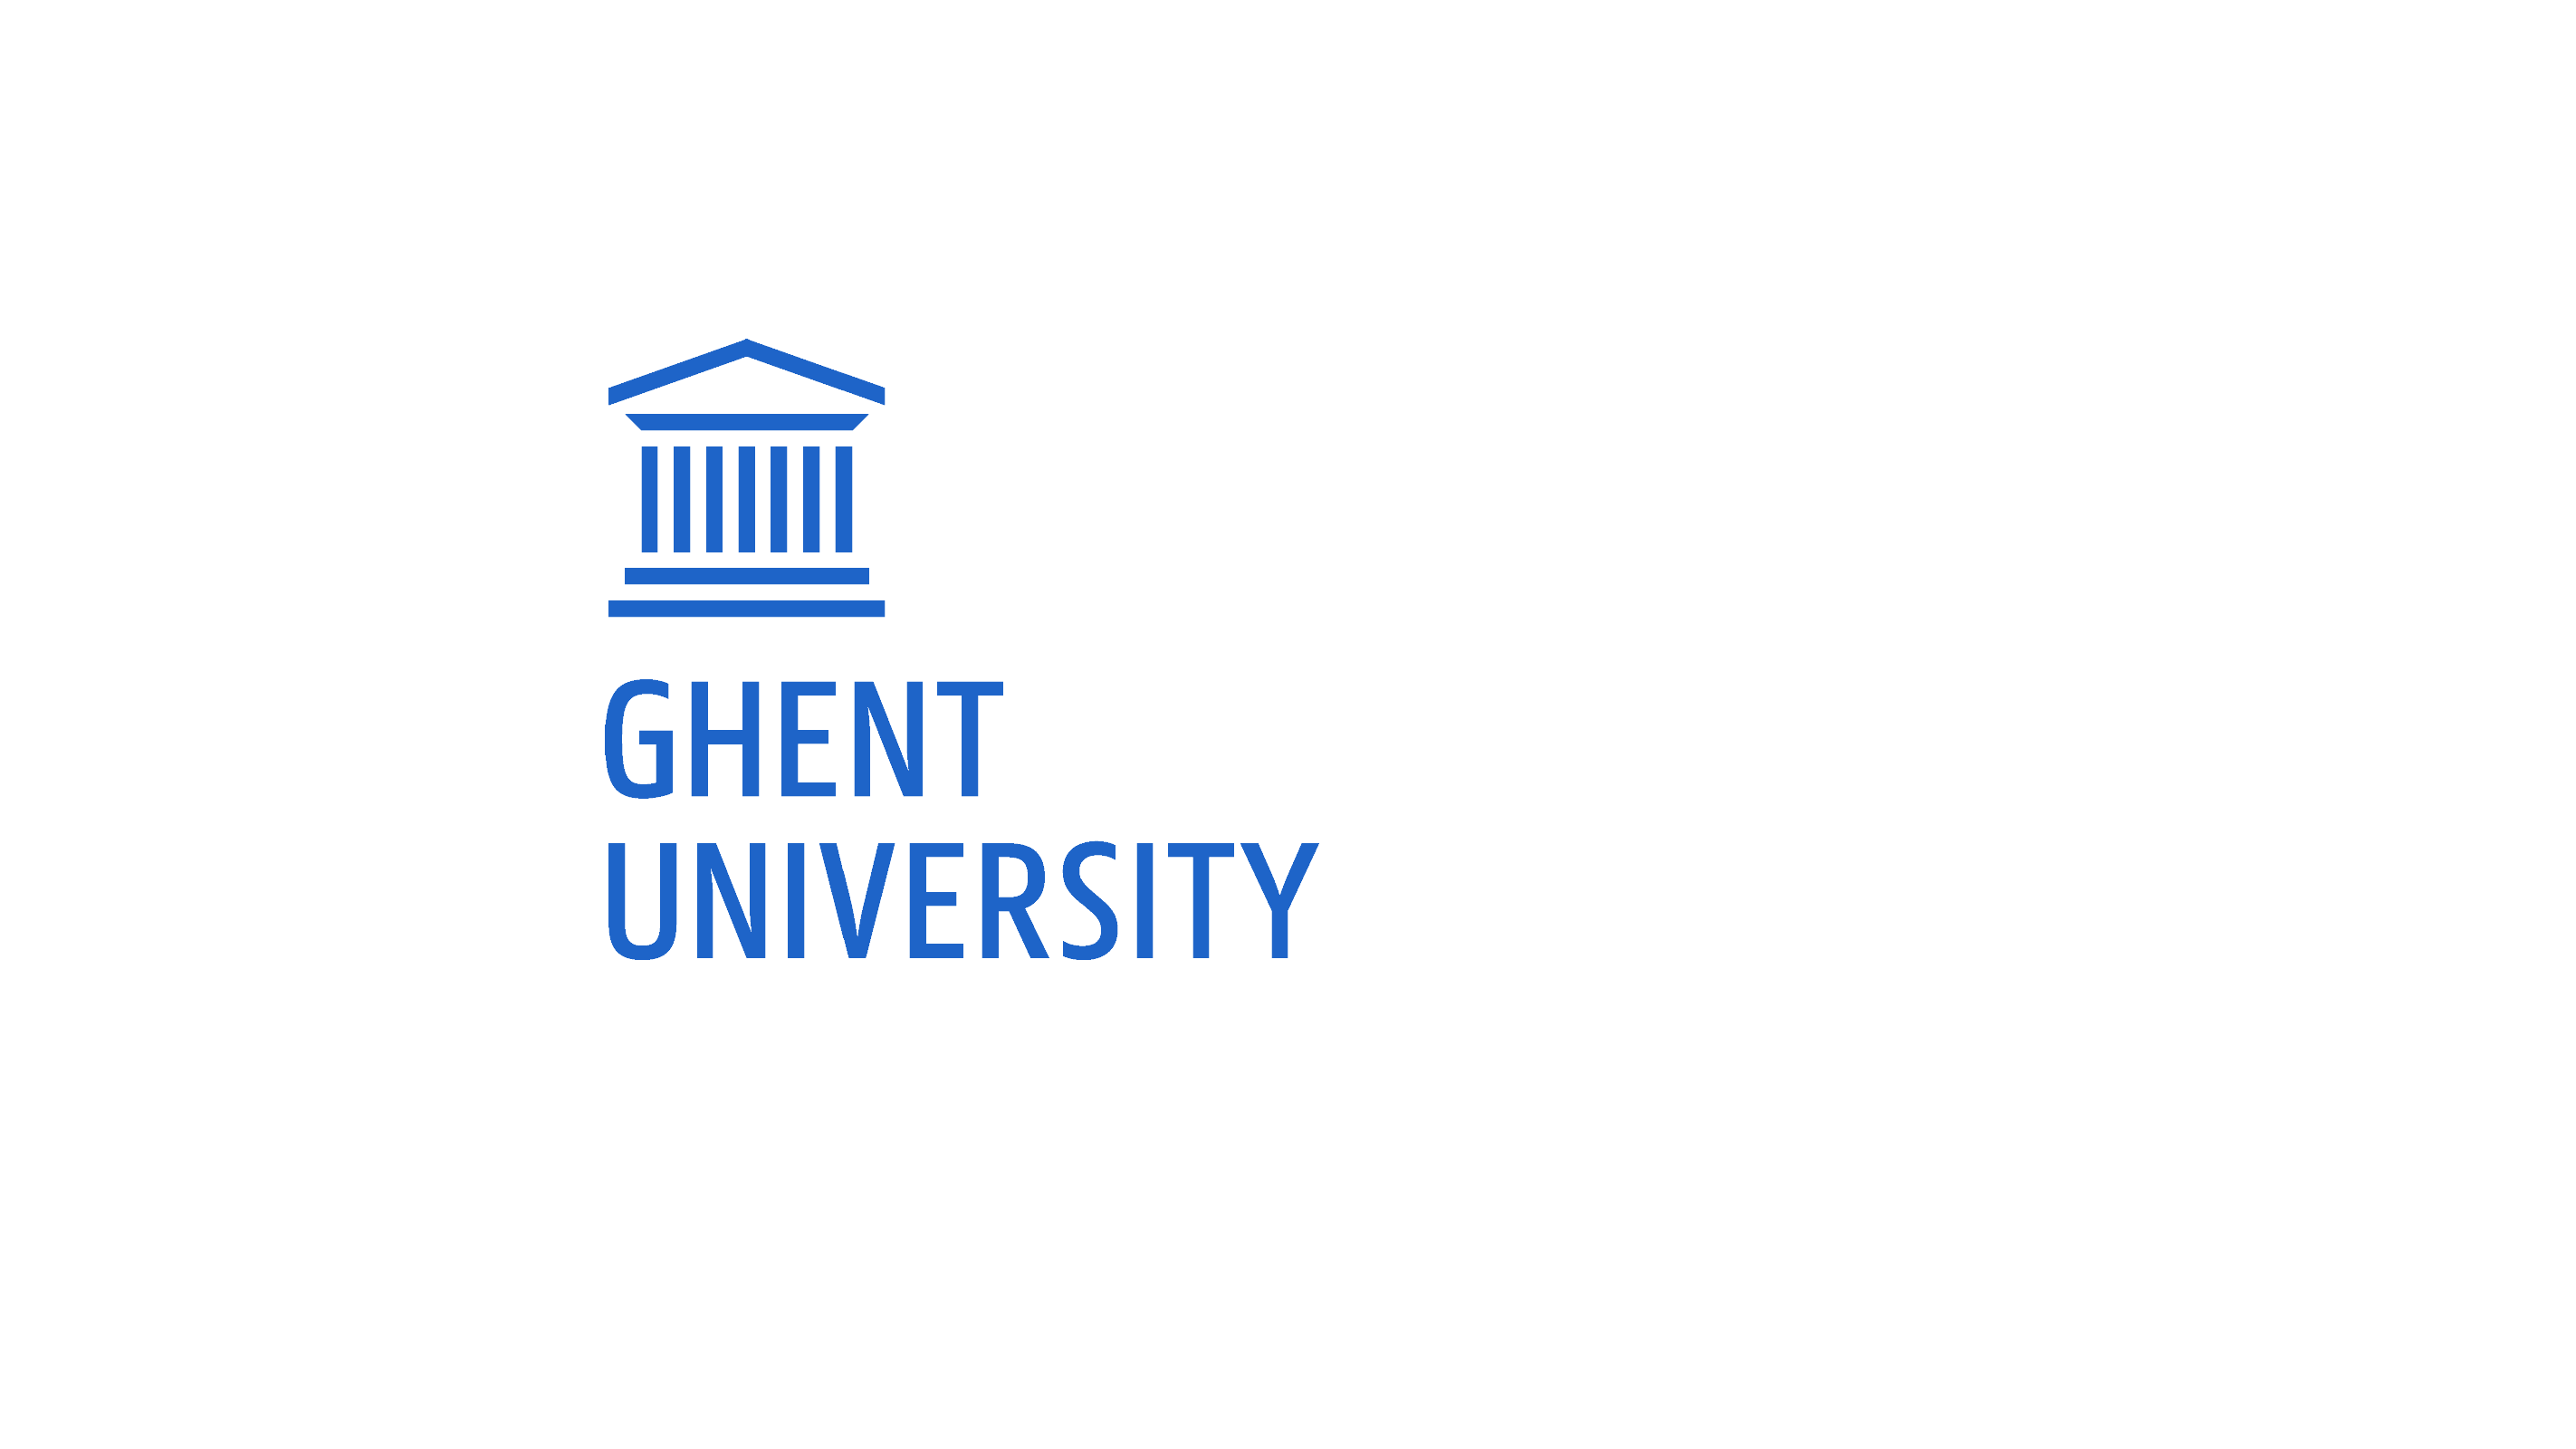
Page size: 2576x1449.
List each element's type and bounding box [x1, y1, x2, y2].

picture [605, 339, 1319, 960]
